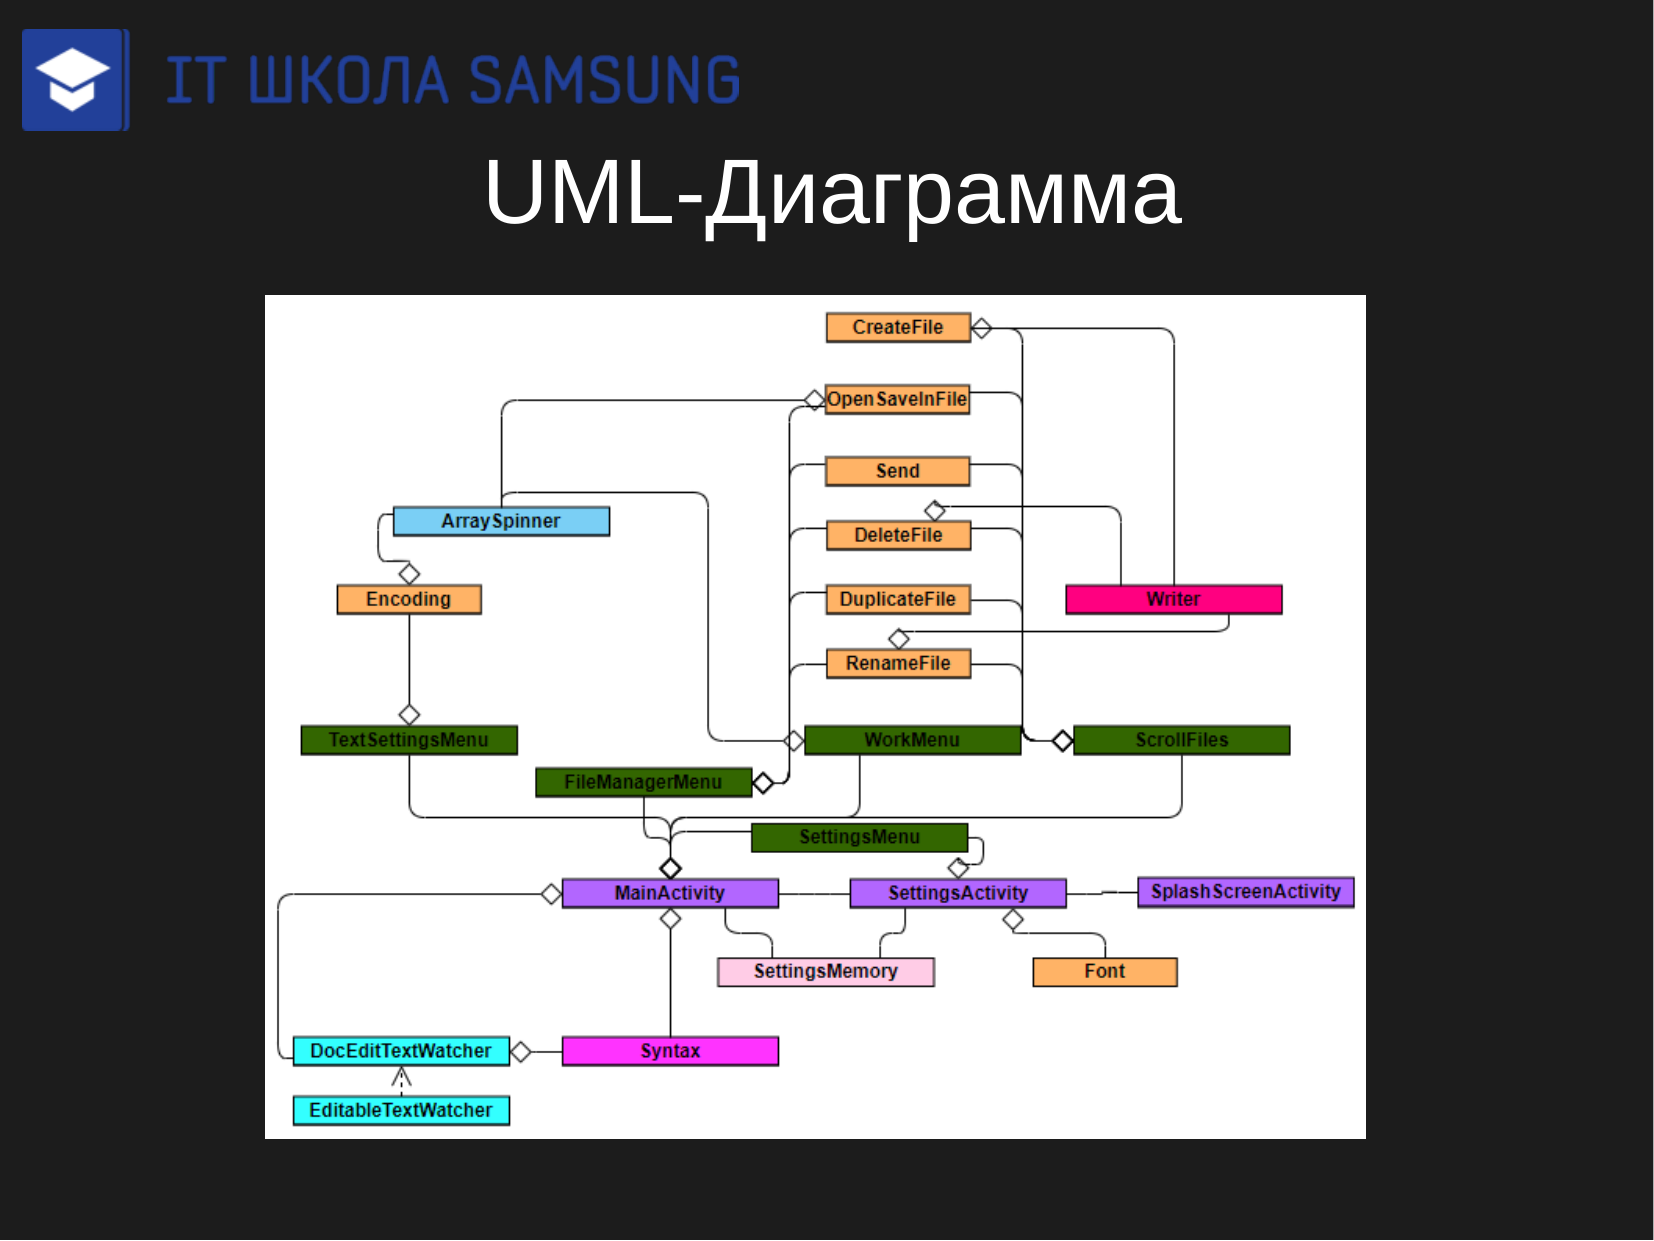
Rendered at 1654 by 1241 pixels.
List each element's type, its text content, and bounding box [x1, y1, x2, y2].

title UML-Диаграмма [88, 88, 1577, 296]
picture [22, 29, 739, 131]
picture [265, 295, 1366, 1140]
